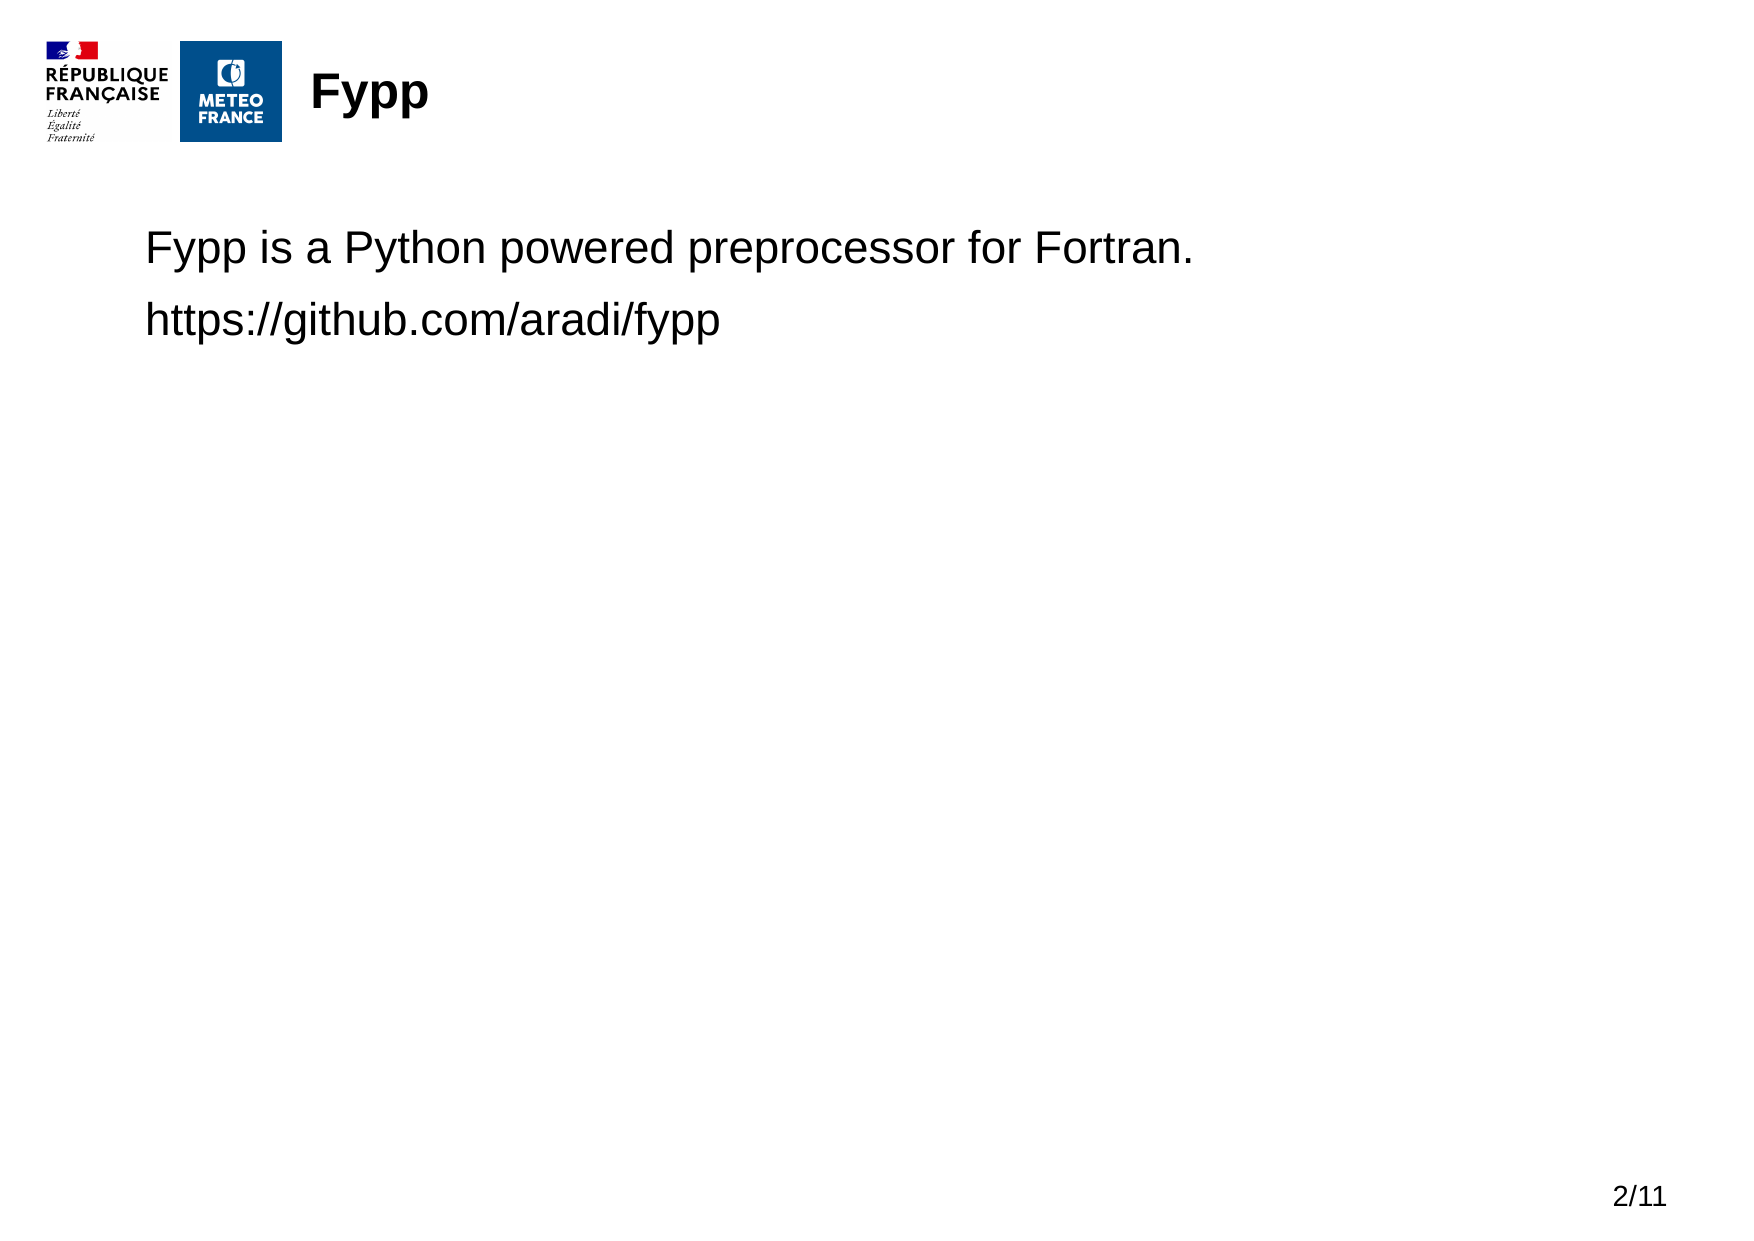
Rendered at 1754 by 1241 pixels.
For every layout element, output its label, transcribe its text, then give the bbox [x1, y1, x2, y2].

title Fypp [310, 40, 1697, 142]
picture [46, 41, 172, 142]
picture [180, 41, 282, 142]
list Fypp is a Python powered preprocessor for Fortran. https://github.com/aradi/fypp [44, 222, 1712, 1118]
